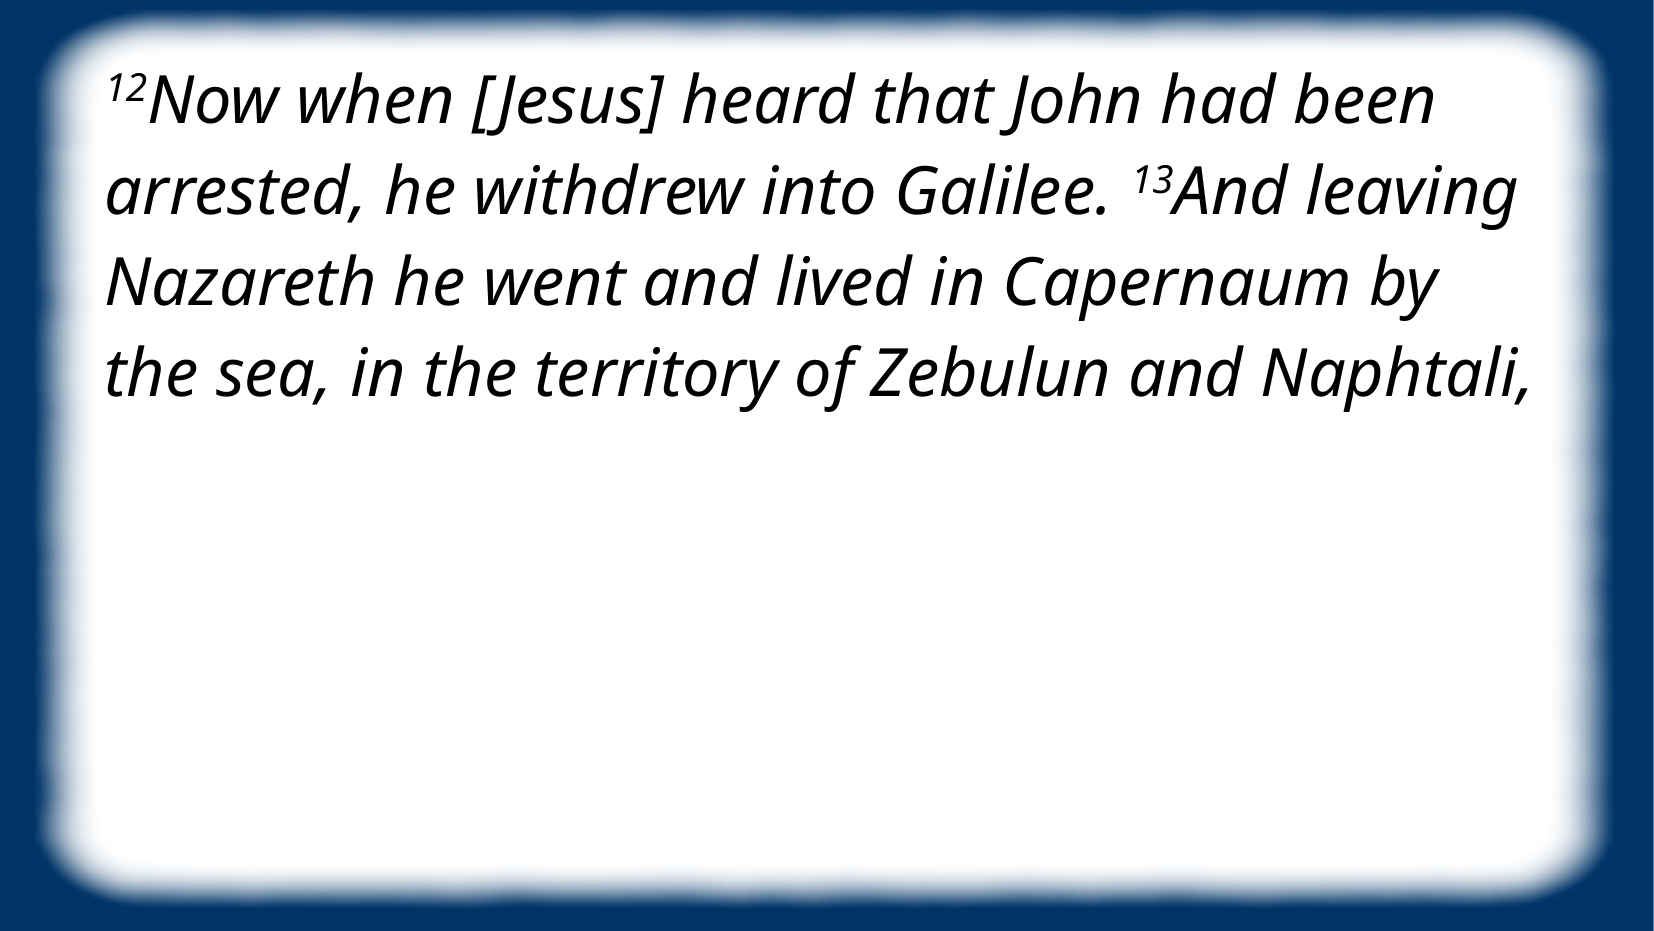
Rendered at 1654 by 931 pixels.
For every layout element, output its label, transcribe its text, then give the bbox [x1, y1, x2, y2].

text_box 12Now when [Jesus] heard that John had been arrested, he withdrew into Galilee. 13And leaving Nazareth he went and lived in Capernaum by the sea, in the territory of Zebulun and Naphtali, [90, 45, 1561, 504]
picture [0, 0, 1654, 931]
